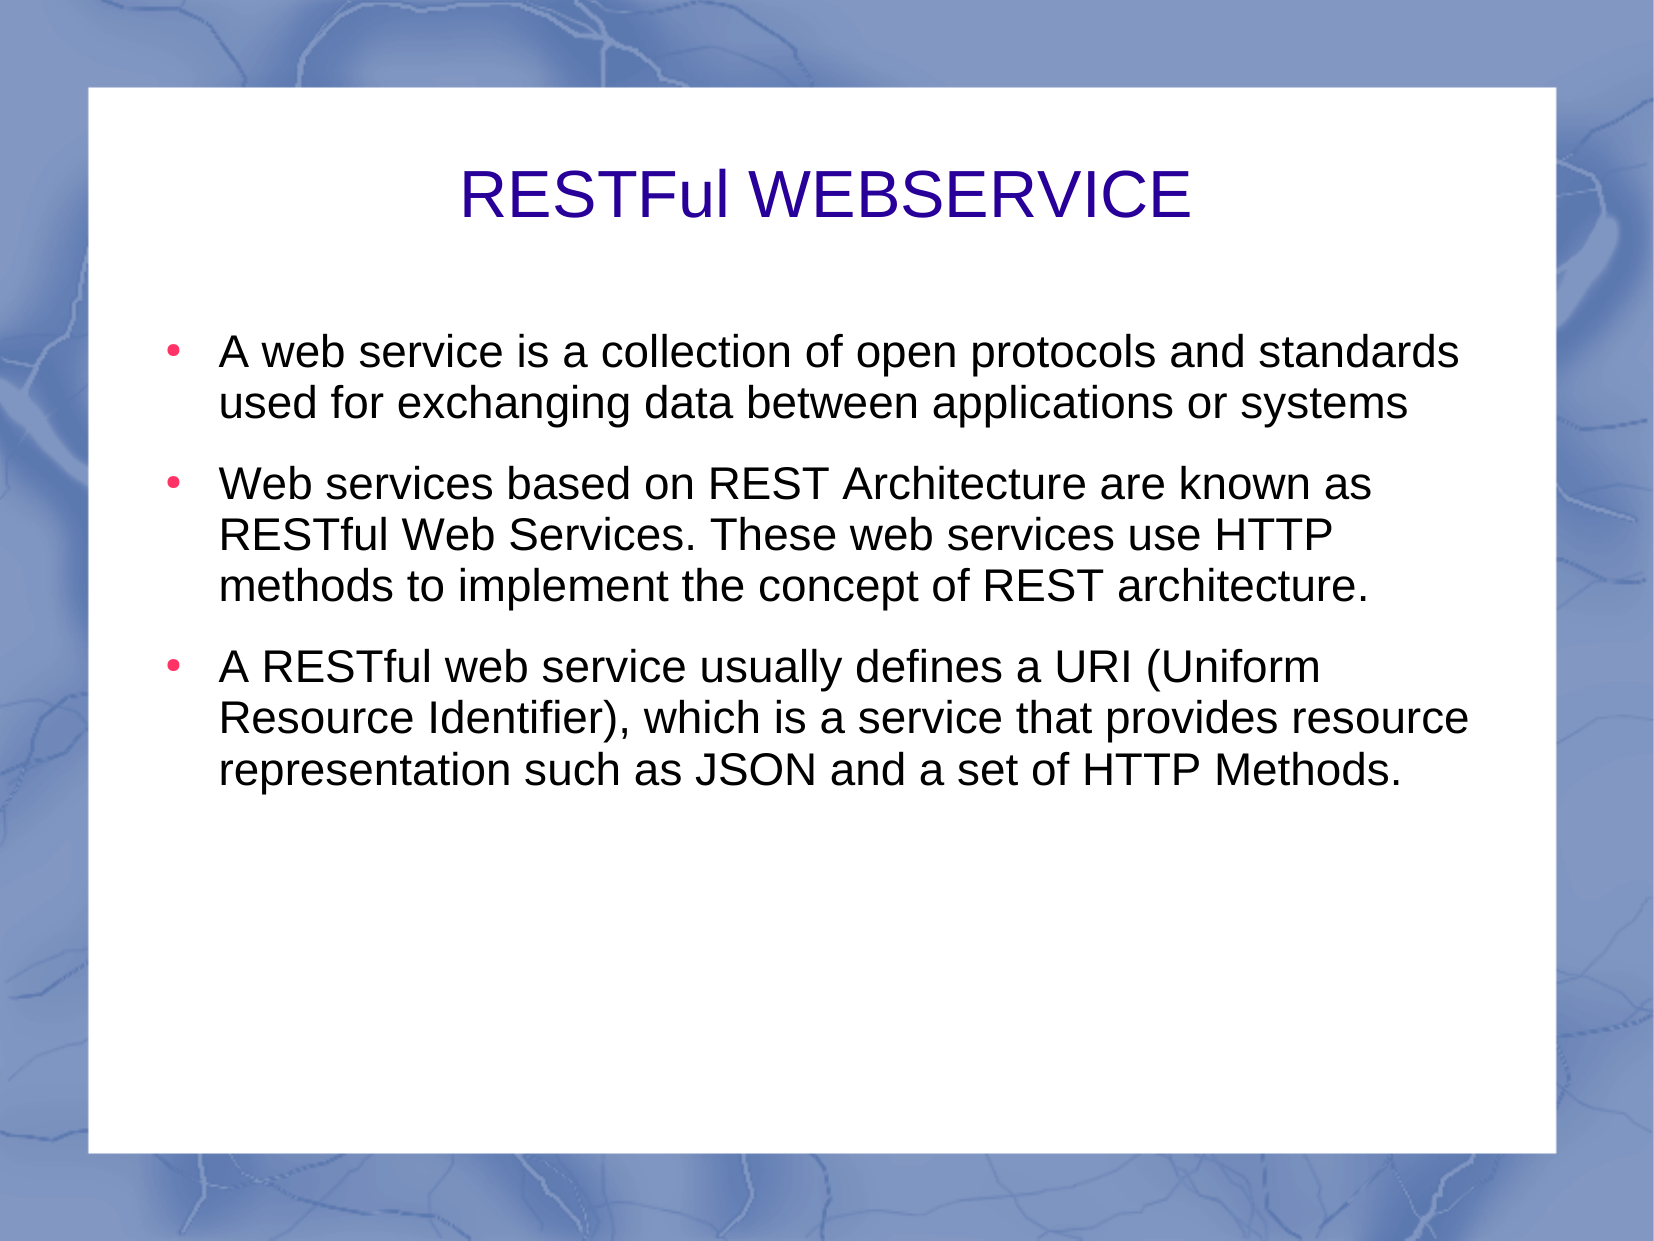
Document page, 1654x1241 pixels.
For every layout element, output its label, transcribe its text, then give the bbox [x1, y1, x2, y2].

picture [0, 0, 1654, 1241]
list A web service is a collection of open protocols and standards used for exchanging data between applications or systems Web services based on REST Architecture are known as RESTful Web Services. These web services use HTTP methods to implement the concept of REST architecture. A RESTful web service usually defines a URI (Uniform Resource Identifier), which is a service that provides resource representation such as JSON and a set of HTTP Methods. [147, 325, 1506, 1010]
title RESTFul WEBSERVICE [118, 90, 1536, 298]
